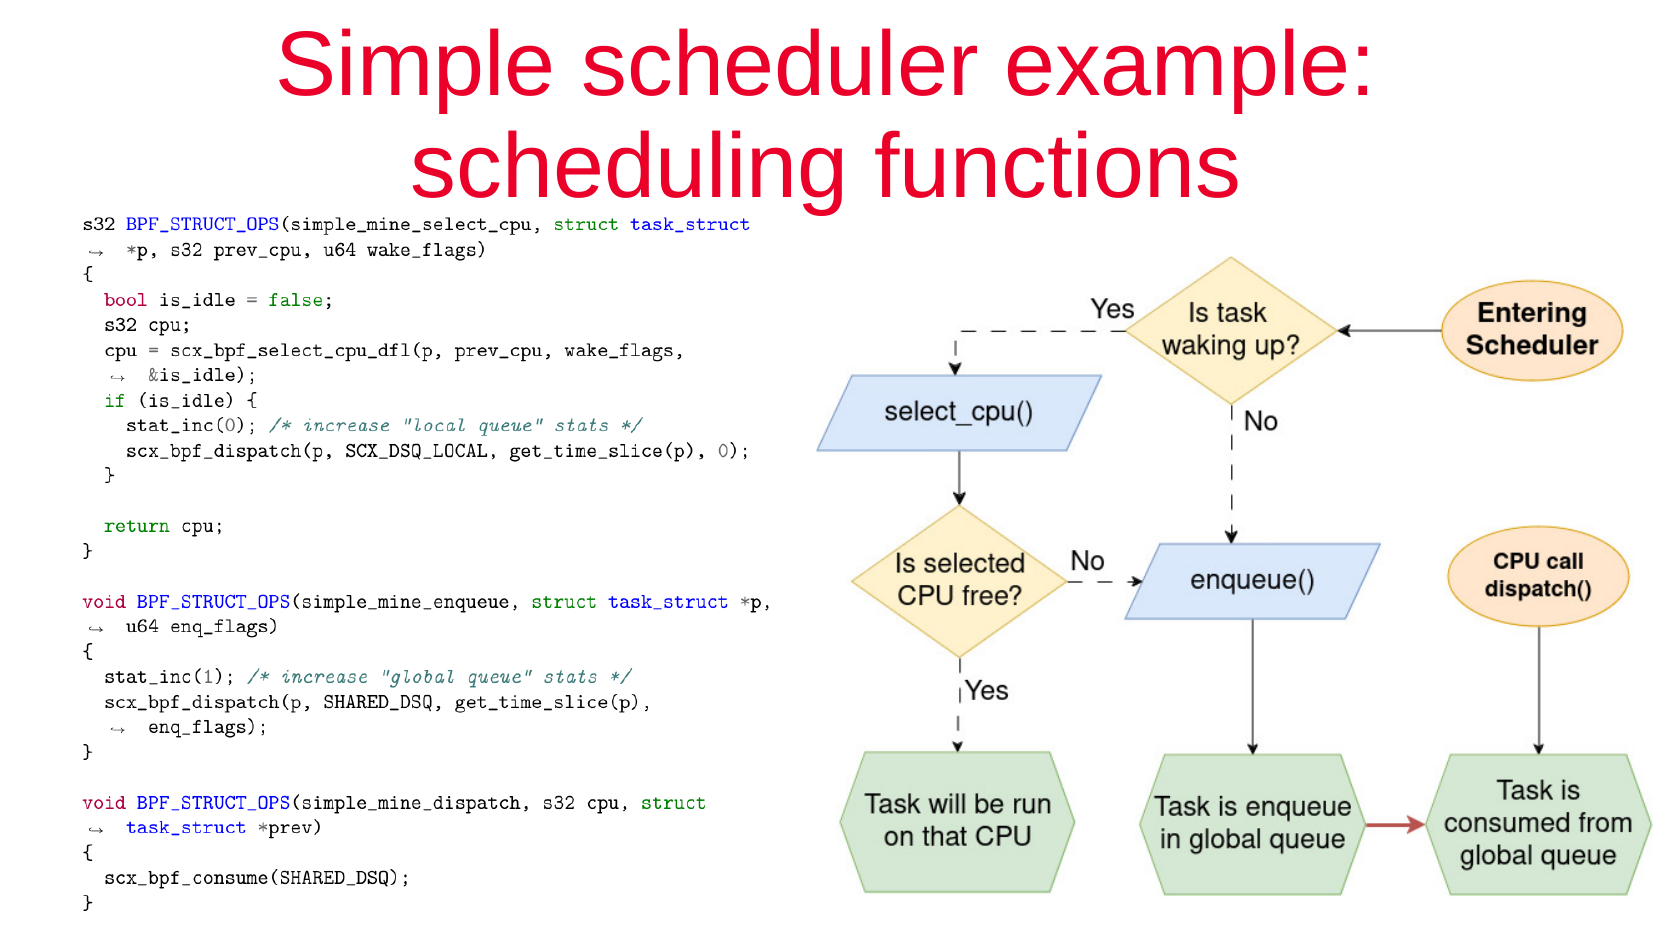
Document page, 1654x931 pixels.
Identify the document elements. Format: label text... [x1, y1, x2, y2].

title Simple scheduler example: scheduling functions [82, 22, 1571, 207]
picture [75, 206, 779, 920]
picture [816, 256, 1654, 897]
